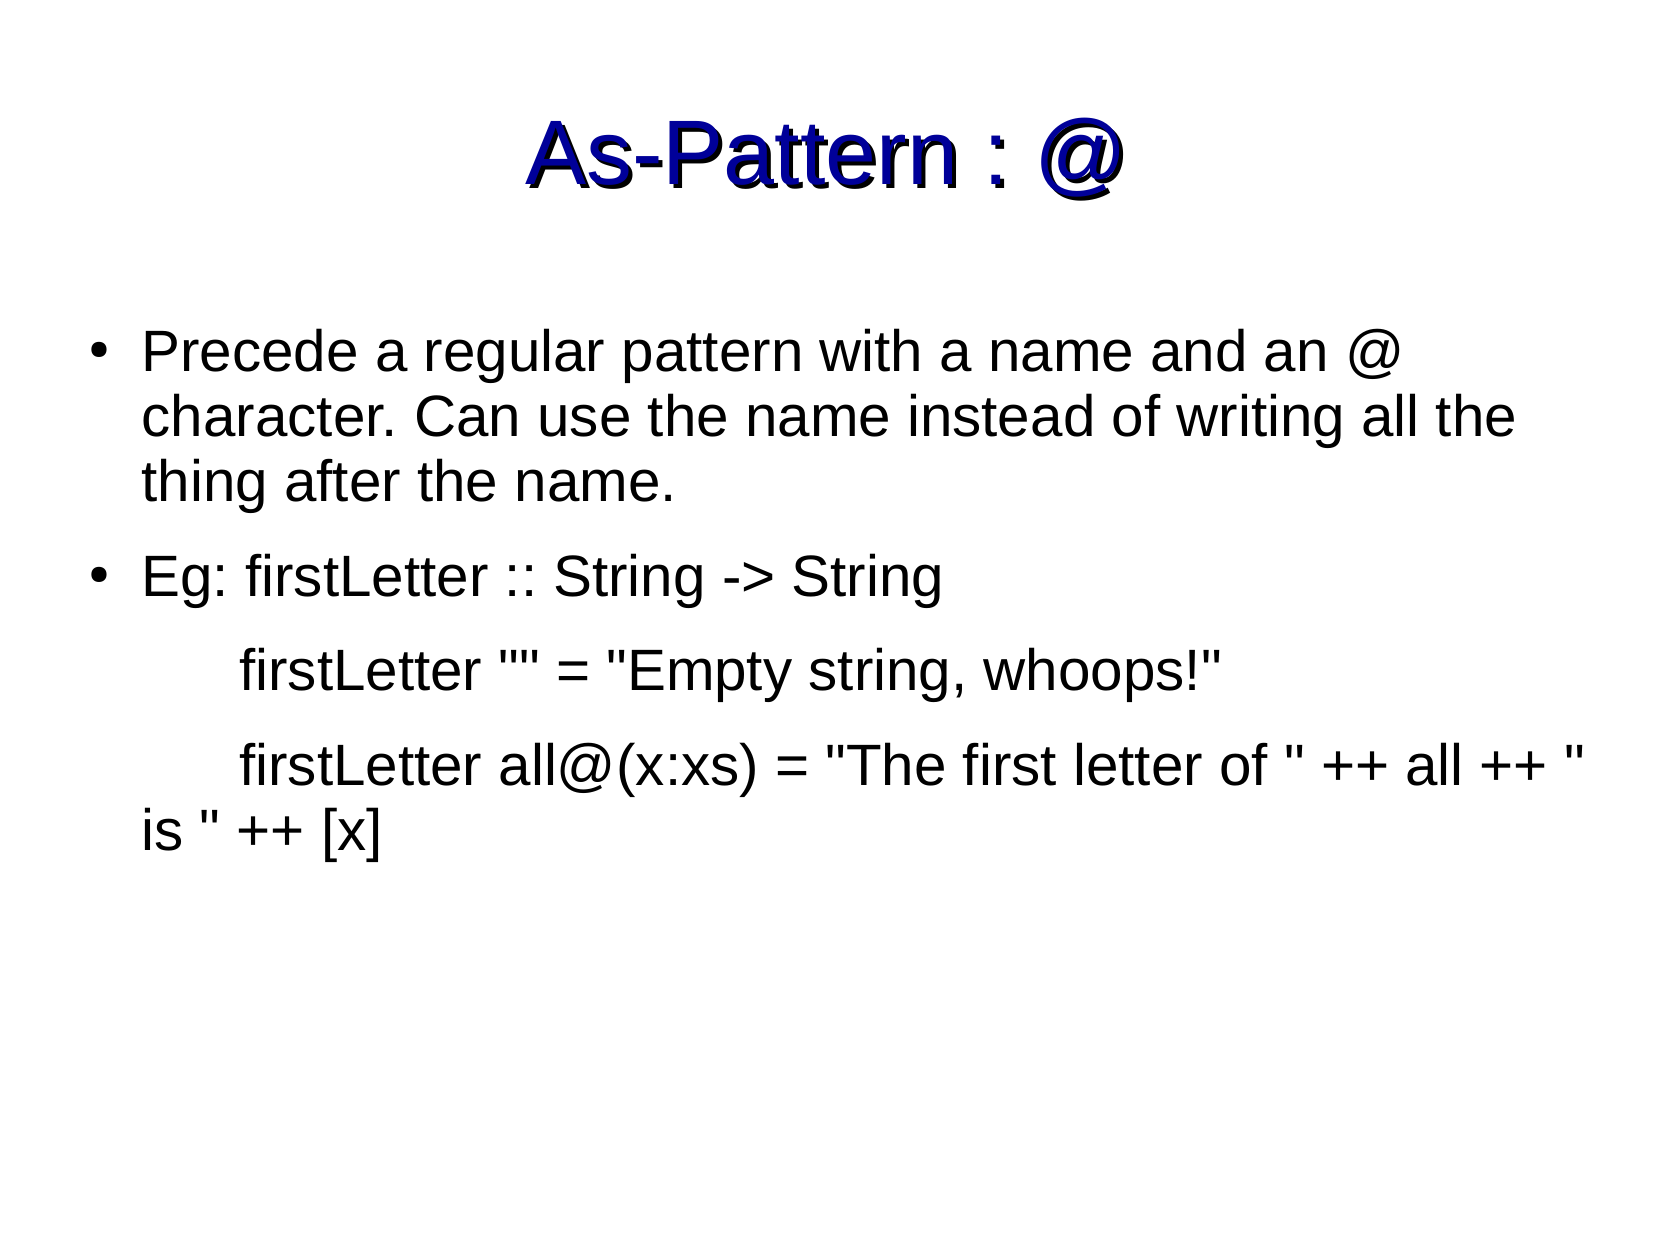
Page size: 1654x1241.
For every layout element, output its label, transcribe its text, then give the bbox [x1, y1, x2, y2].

title As-Pattern : @ [82, 49, 1571, 257]
list Precede a regular pattern with a name and an @ character. Can use the name instead of writing all the thing after the name. Eg: firstLetter :: String -> String firstLetter "" = "Empty string, whoops!" firstLetter all@(x:xs) = "The first letter of " ++ all ++ " is " ++ [x] [70, 318, 1607, 1039]
